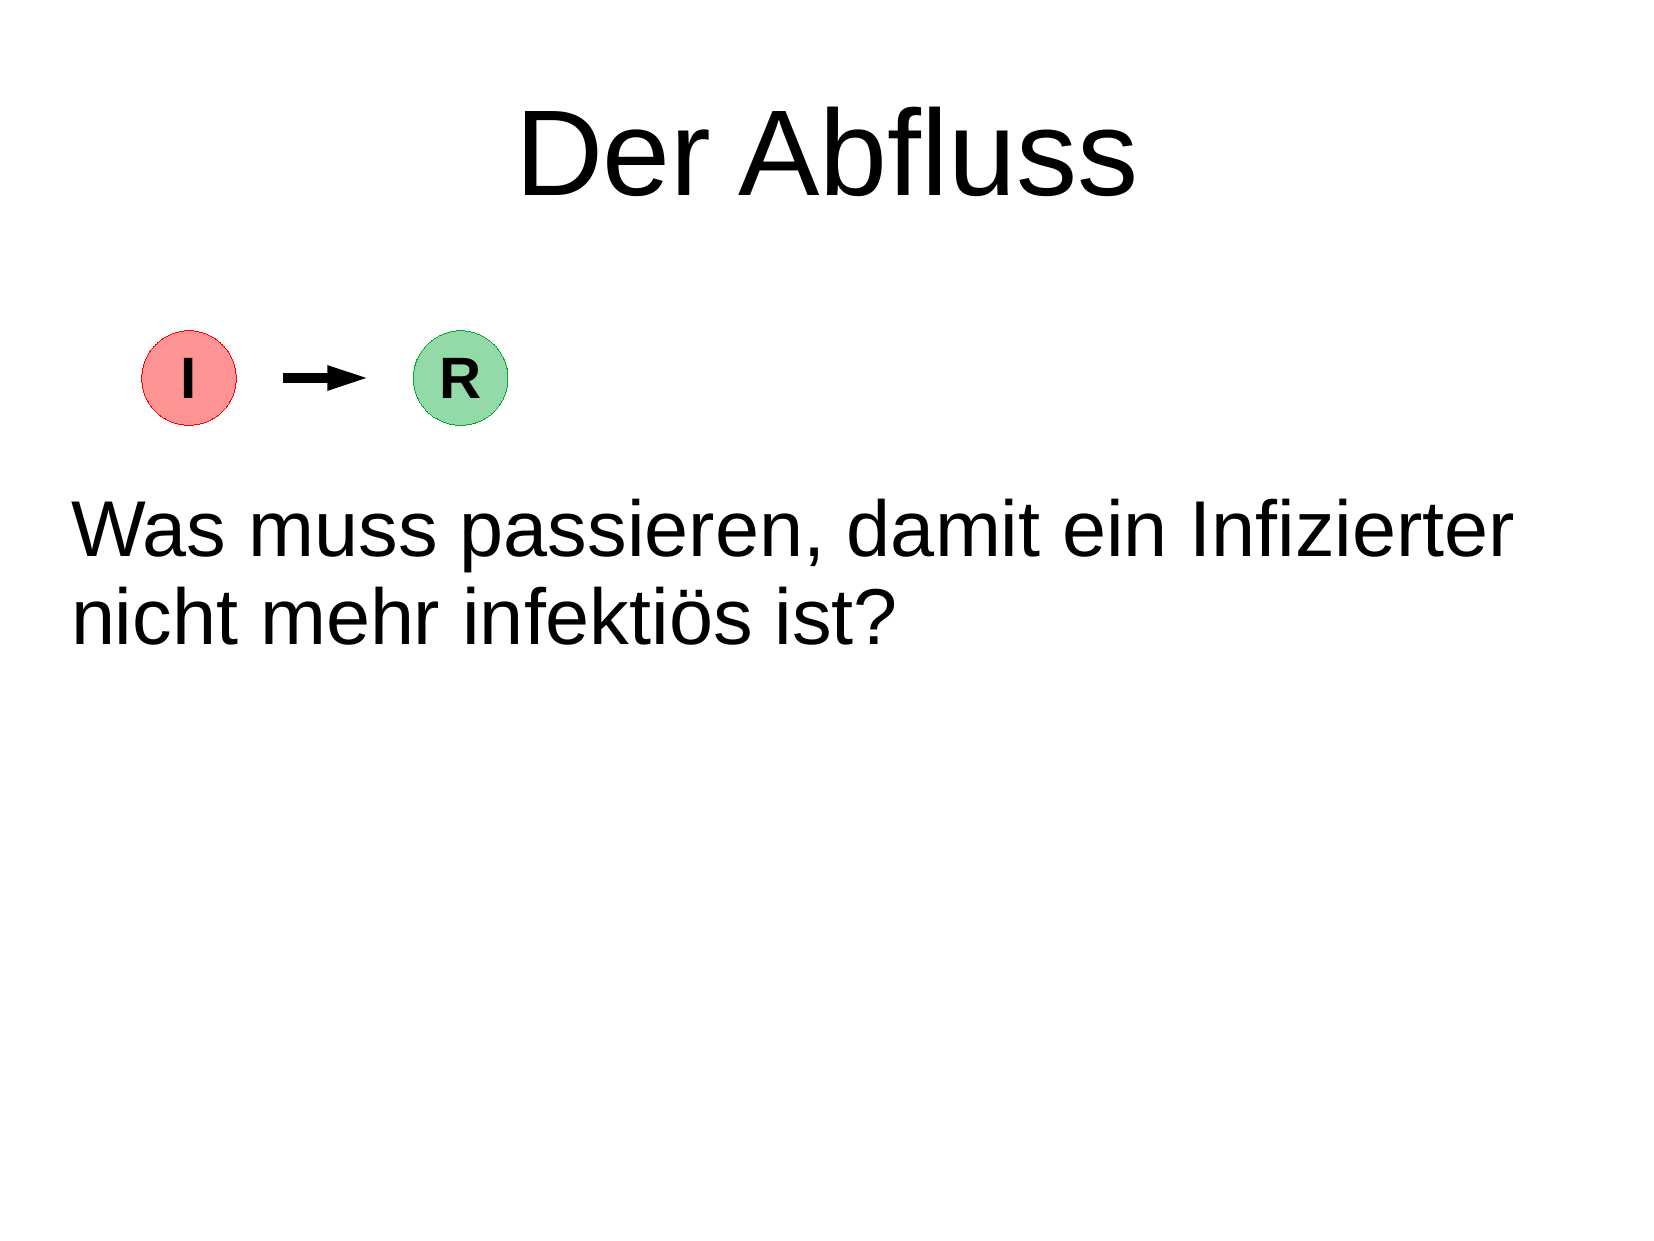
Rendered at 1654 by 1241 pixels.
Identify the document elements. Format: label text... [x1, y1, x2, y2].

text_box I [141, 330, 237, 426]
text_box R [413, 330, 508, 426]
subtitle Was muss passieren, damit ein Infizierter nicht mehr infektiös ist? [70, 484, 1560, 1193]
title Der Abfluss [82, 49, 1571, 257]
